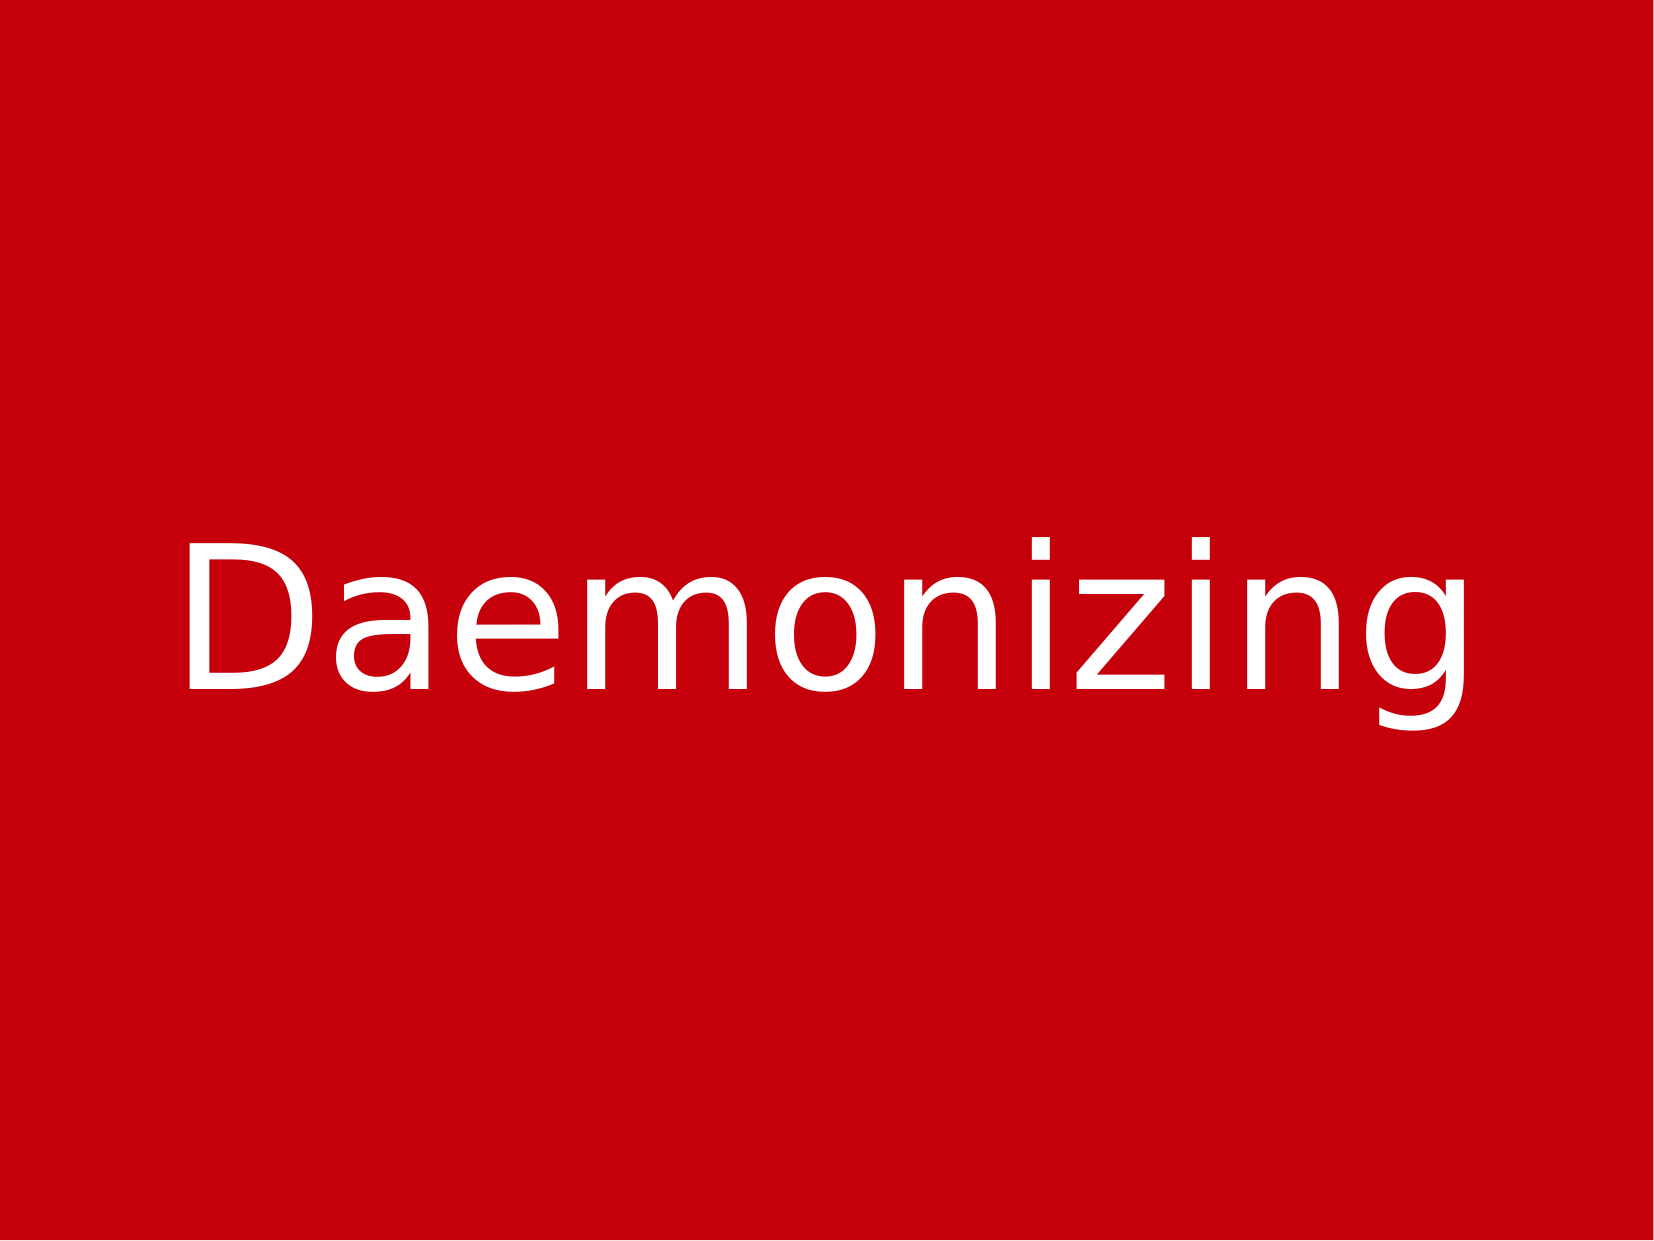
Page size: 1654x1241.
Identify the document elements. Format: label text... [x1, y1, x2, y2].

subtitle Daemonizing [0, 0, 1654, 1241]
